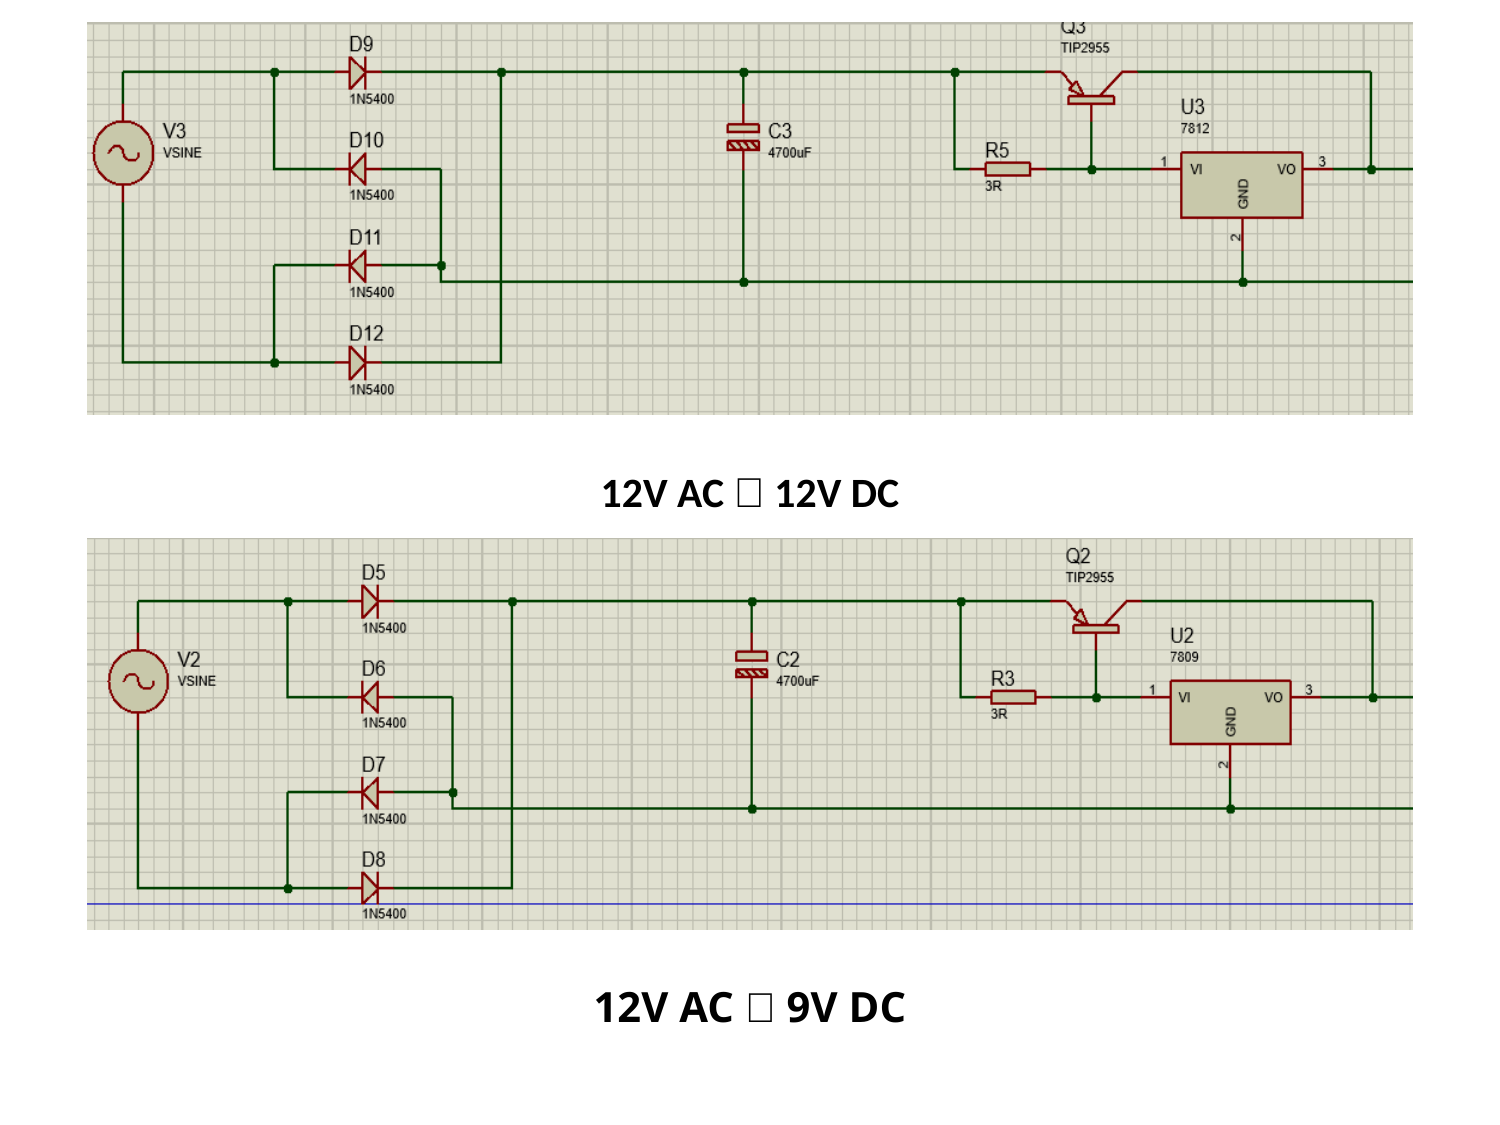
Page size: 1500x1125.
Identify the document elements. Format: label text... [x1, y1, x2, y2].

text_box 12V AC  9V DC [300, 945, 1201, 1039]
picture [87, 22, 1413, 415]
title 12V AC  12V DC [300, 429, 1201, 523]
picture [87, 538, 1413, 930]
